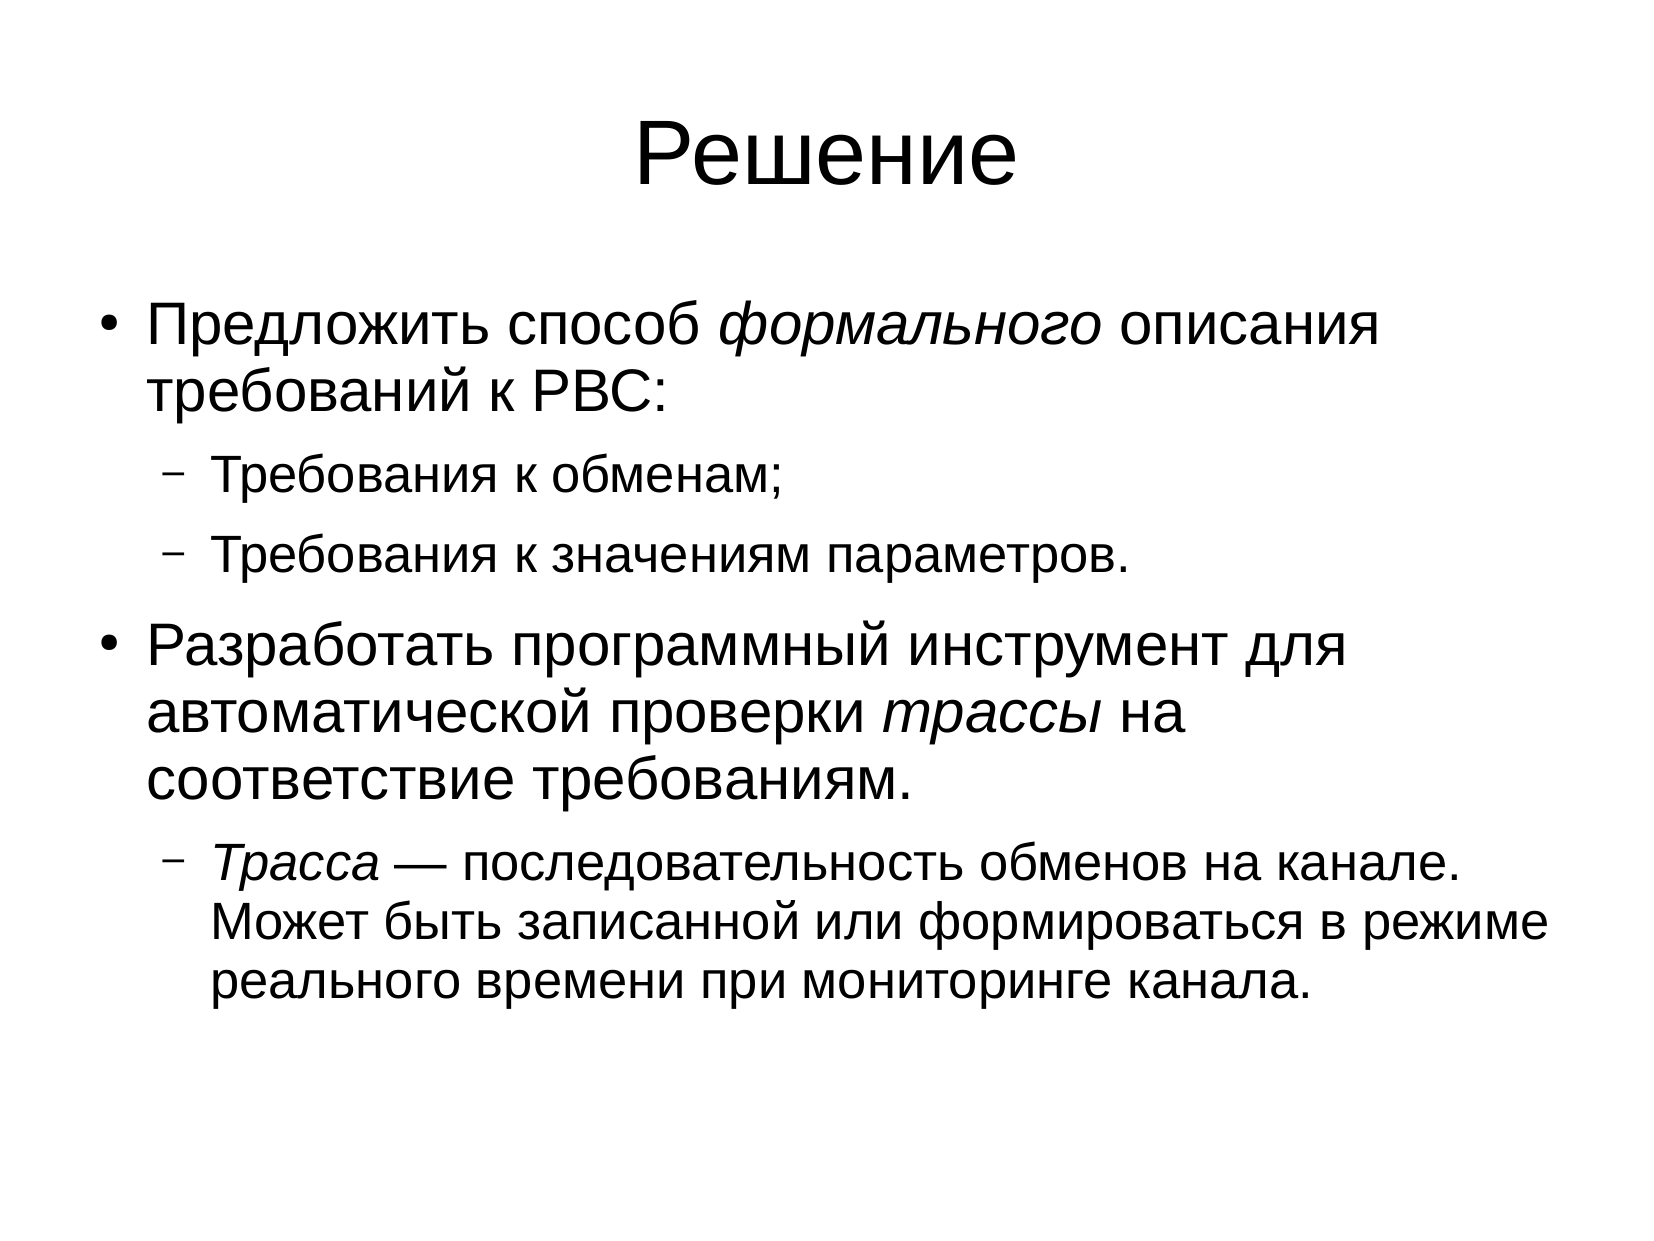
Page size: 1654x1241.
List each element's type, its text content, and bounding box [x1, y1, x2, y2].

title Решение [82, 49, 1571, 257]
list Предложить способ формального описания требований к РВС: Требования к обменам; Требования к значениям параметров. Разработать программный инструмент для автоматической проверки трассы на соответствие требованиям. Трасса — последовательность обменов на канале. Может быть записанной или формироваться в режиме реального времени при мониторинге канала. [82, 290, 1571, 1010]
